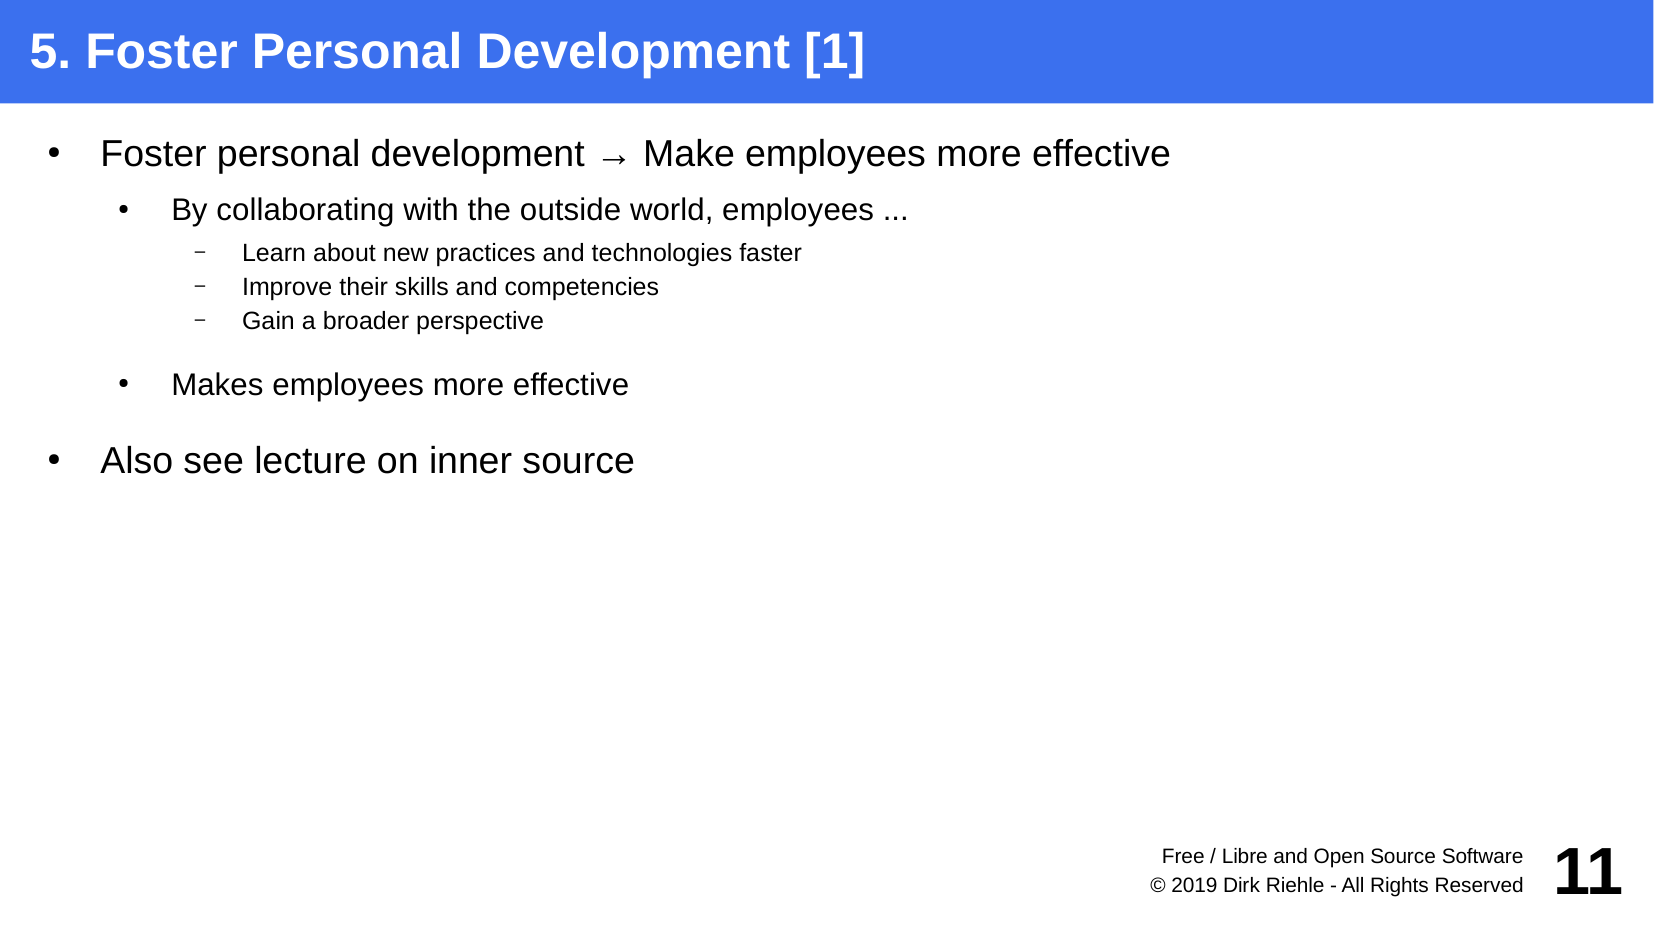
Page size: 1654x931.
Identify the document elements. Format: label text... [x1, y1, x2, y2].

title 5. Foster Personal Development [1] [0, 0, 1654, 104]
list Foster personal development → Make employees more effective By collaborating with the outside world, employees ... Learn about new practices and technologies faster Improve their skills and competencies Gain a broader perspective Makes employees more effective Also see lecture on inner source [29, 132, 1625, 813]
